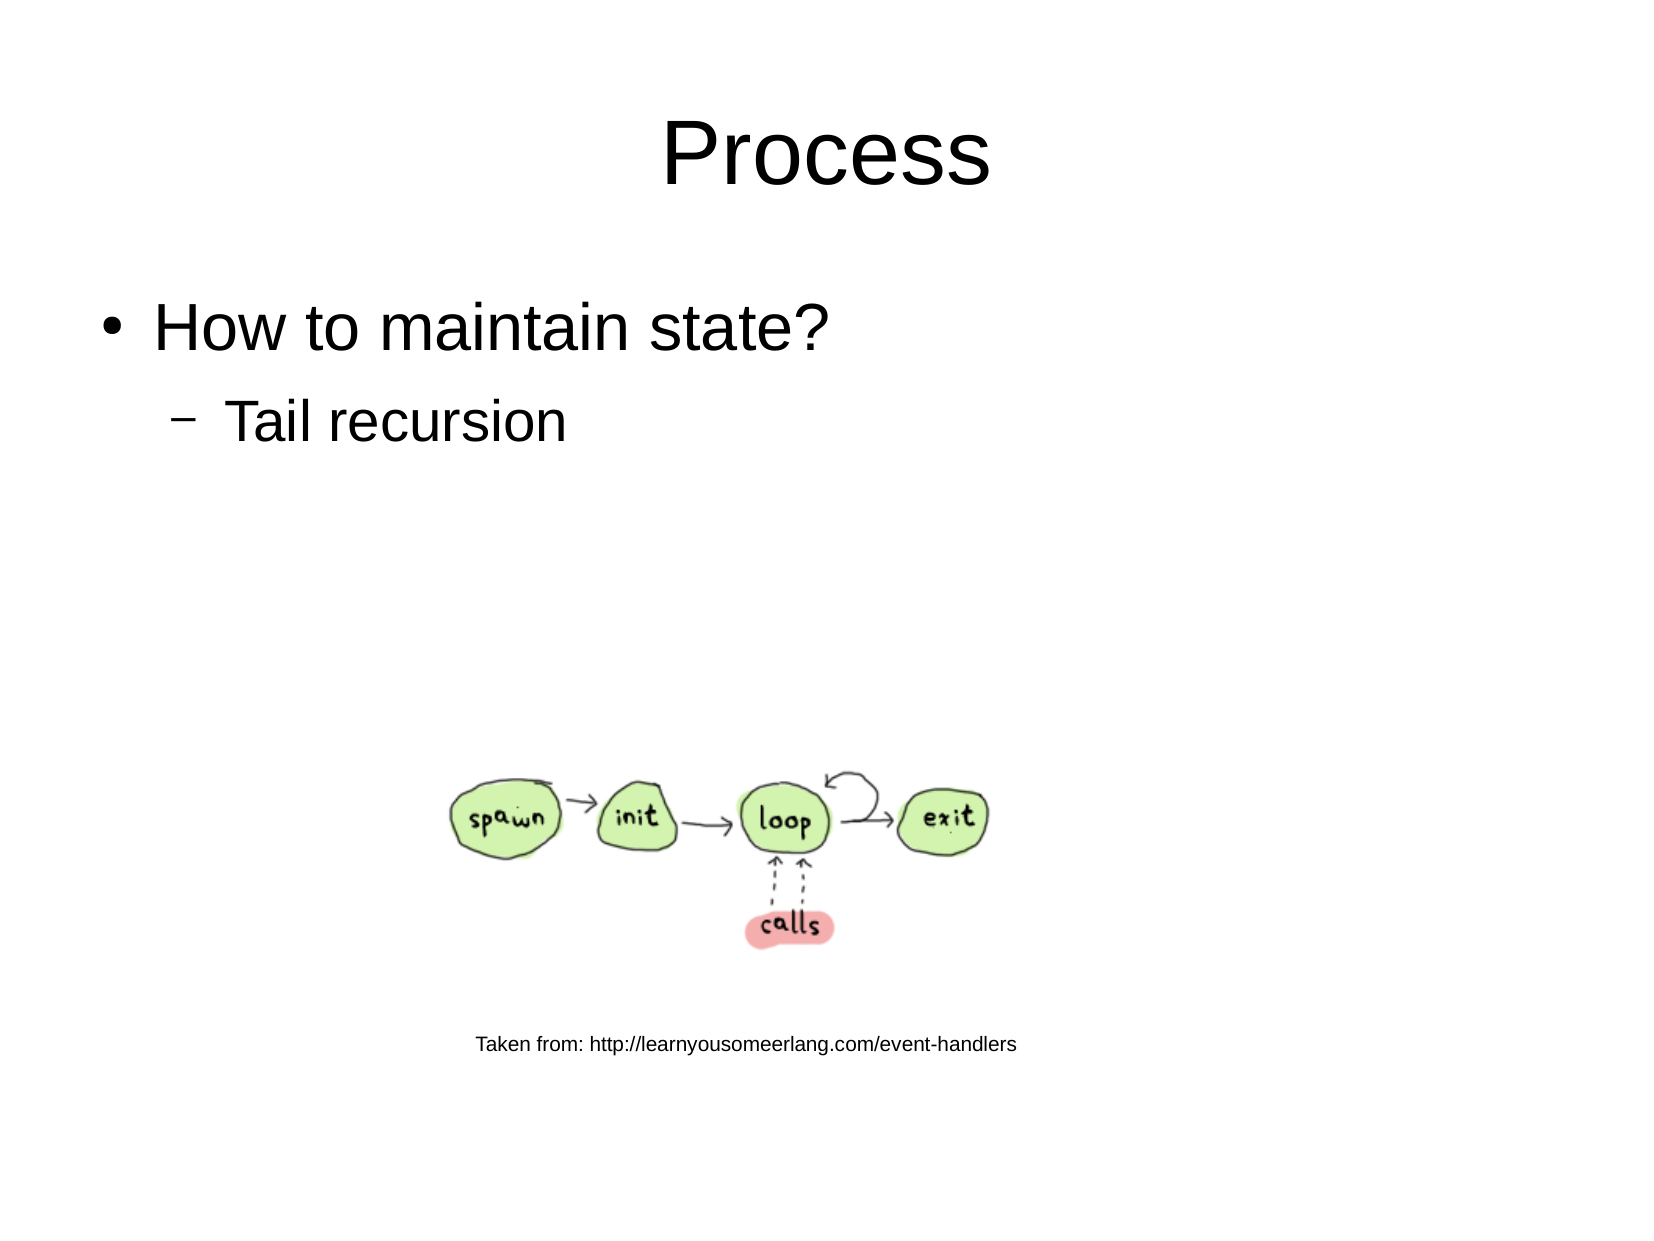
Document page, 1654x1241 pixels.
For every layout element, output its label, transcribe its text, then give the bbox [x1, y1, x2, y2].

list How to maintain state? Tail recursion [82, 290, 1571, 1010]
text_box Taken from: http://learnyousomeerlang.com/event-handlers [460, 1024, 1099, 1063]
title Process [82, 49, 1571, 257]
picture [420, 755, 1016, 975]
